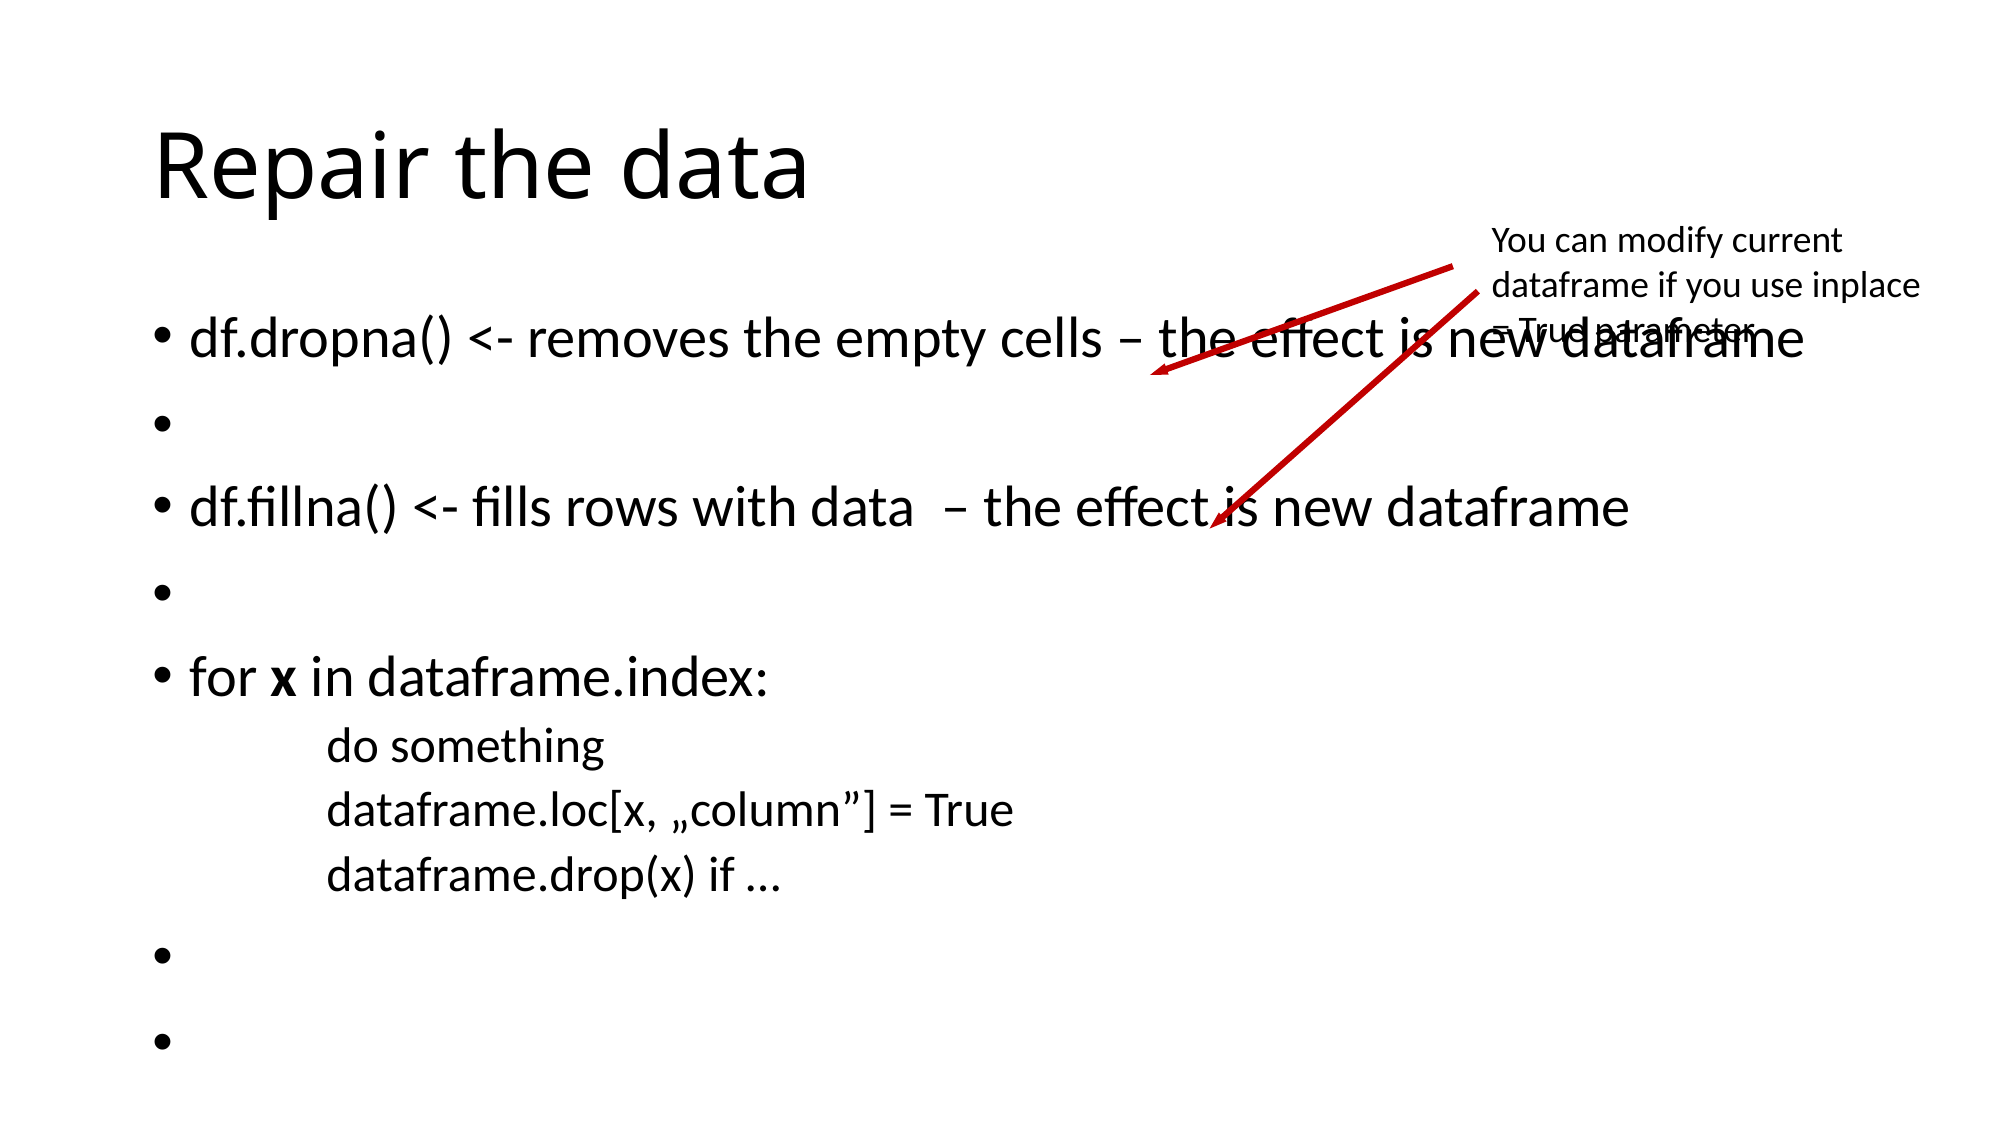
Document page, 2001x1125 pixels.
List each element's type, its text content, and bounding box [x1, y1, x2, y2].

title Repair the data [137, 59, 1863, 278]
text_box You can modify current dataframe if you use inplace = True parameter [1476, 207, 1958, 360]
list df.dropna() <- removes the empty cells – the effect is new dataframe df.fillna() <- fills rows with data – the effect is new dataframe for x in dataframe.index: do something dataframe.loc[x, „column”] = True dataframe.drop(x) if … [137, 299, 1863, 1014]
